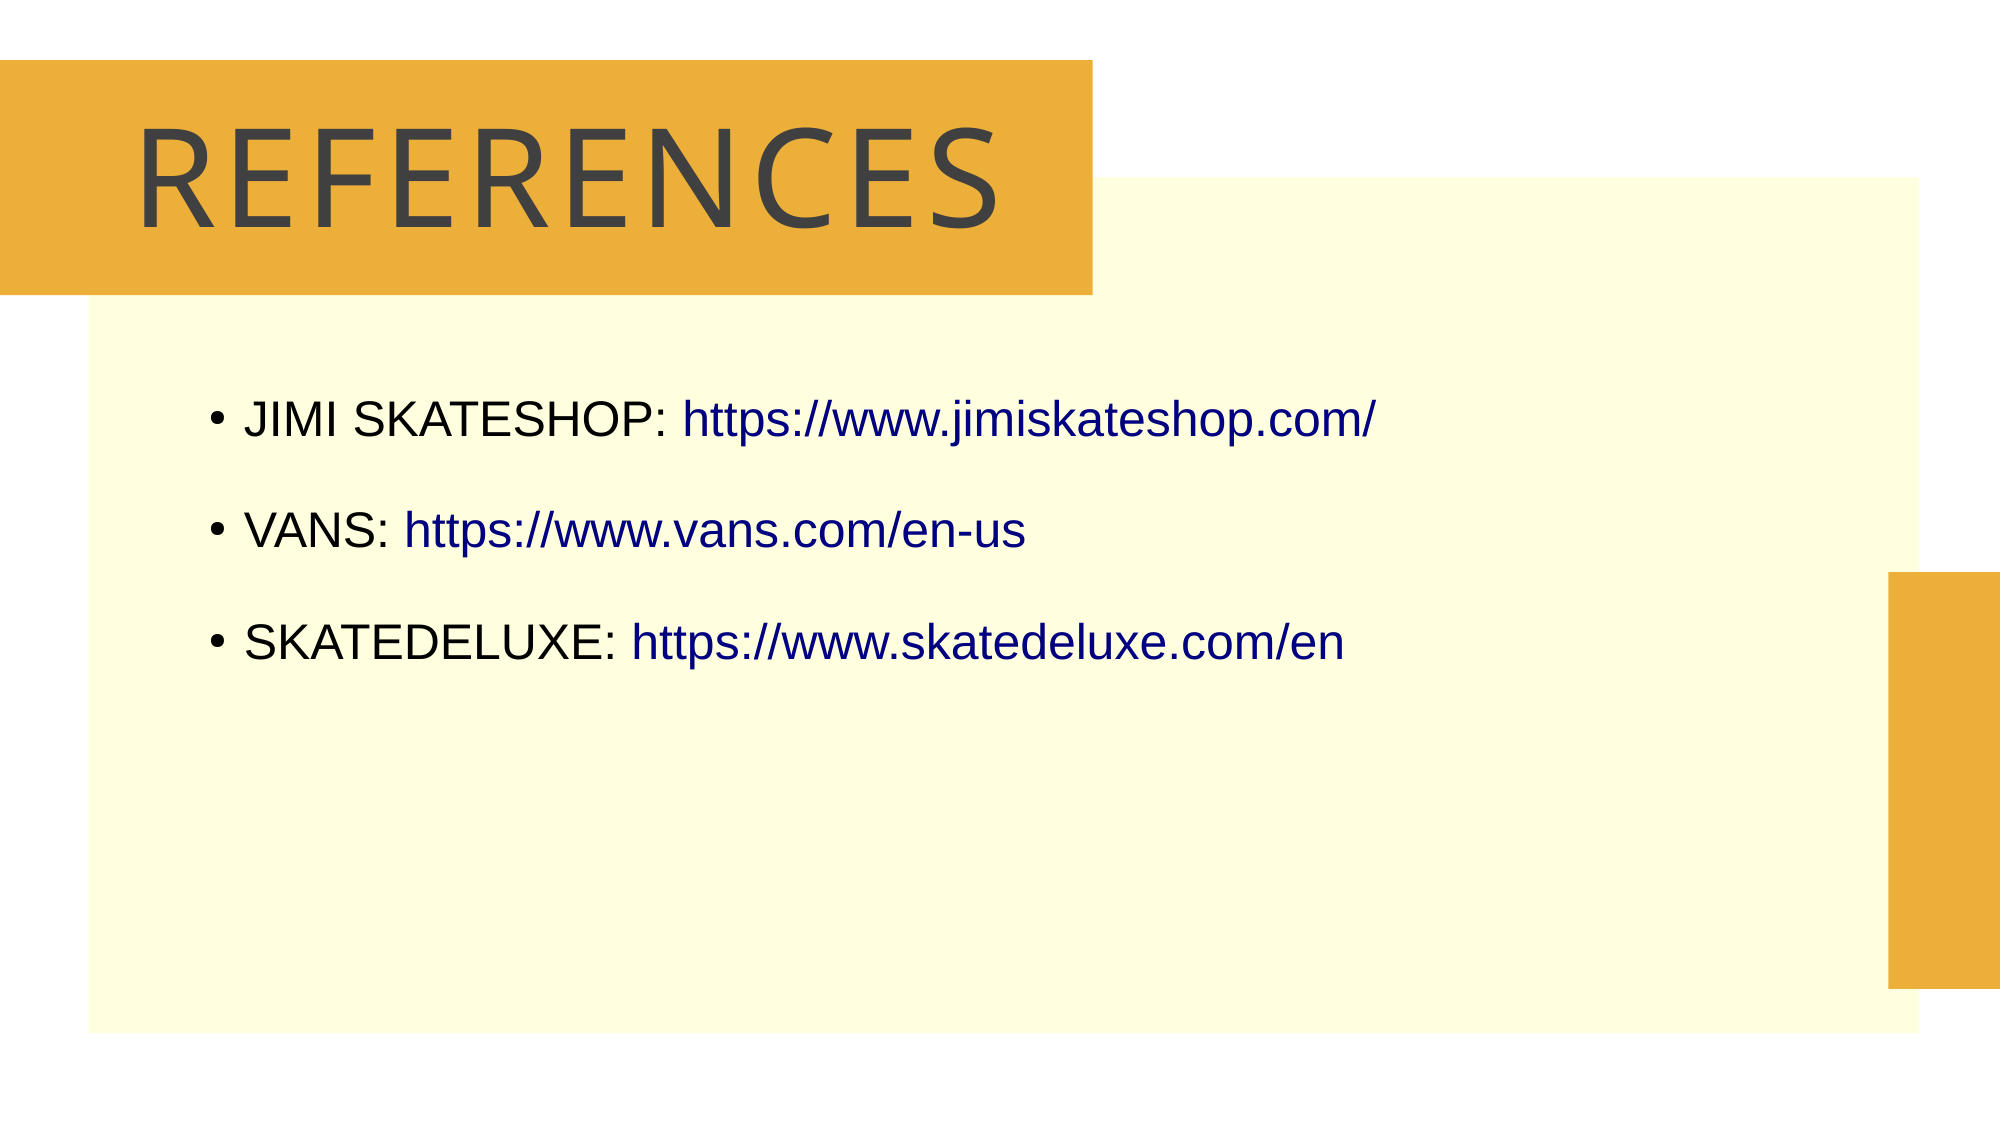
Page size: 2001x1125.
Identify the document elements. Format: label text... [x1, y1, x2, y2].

text_box [0, 60, 2000, 1034]
text_box JIMI SKATESHOP: https://www.jimiskateshop.com/ VANS: https://www.vans.com/en-us SKATEDELUXE: https://www.skatedeluxe.com/en [193, 383, 1536, 975]
text_box REFERENCES [71, 82, 1063, 263]
